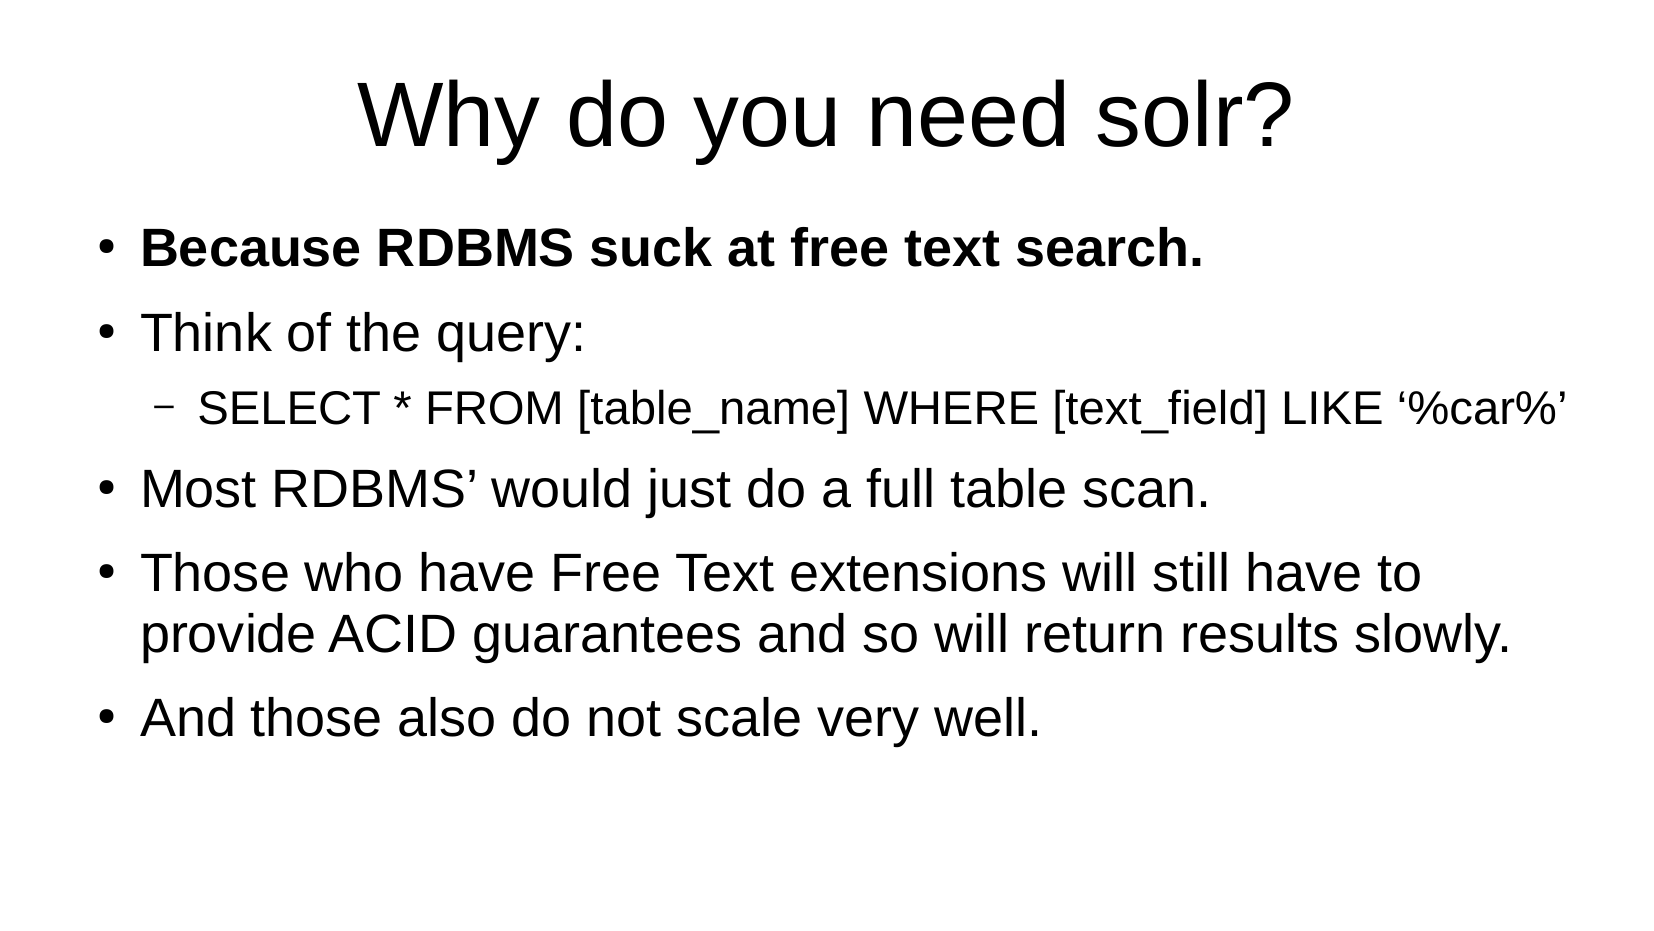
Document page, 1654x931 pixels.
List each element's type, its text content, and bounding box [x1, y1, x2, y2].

title Why do you need solr? [82, 37, 1571, 193]
list Because RDBMS suck at free text search. Think of the query: SELECT * FROM [table_name] WHERE [text_field] LIKE ‘%car%’ Most RDBMS’ would just do a full table scan. Those who have Free Text extensions will still have to provide ACID guarantees and so will return results slowly. And those also do not scale very well. [82, 217, 1571, 758]
